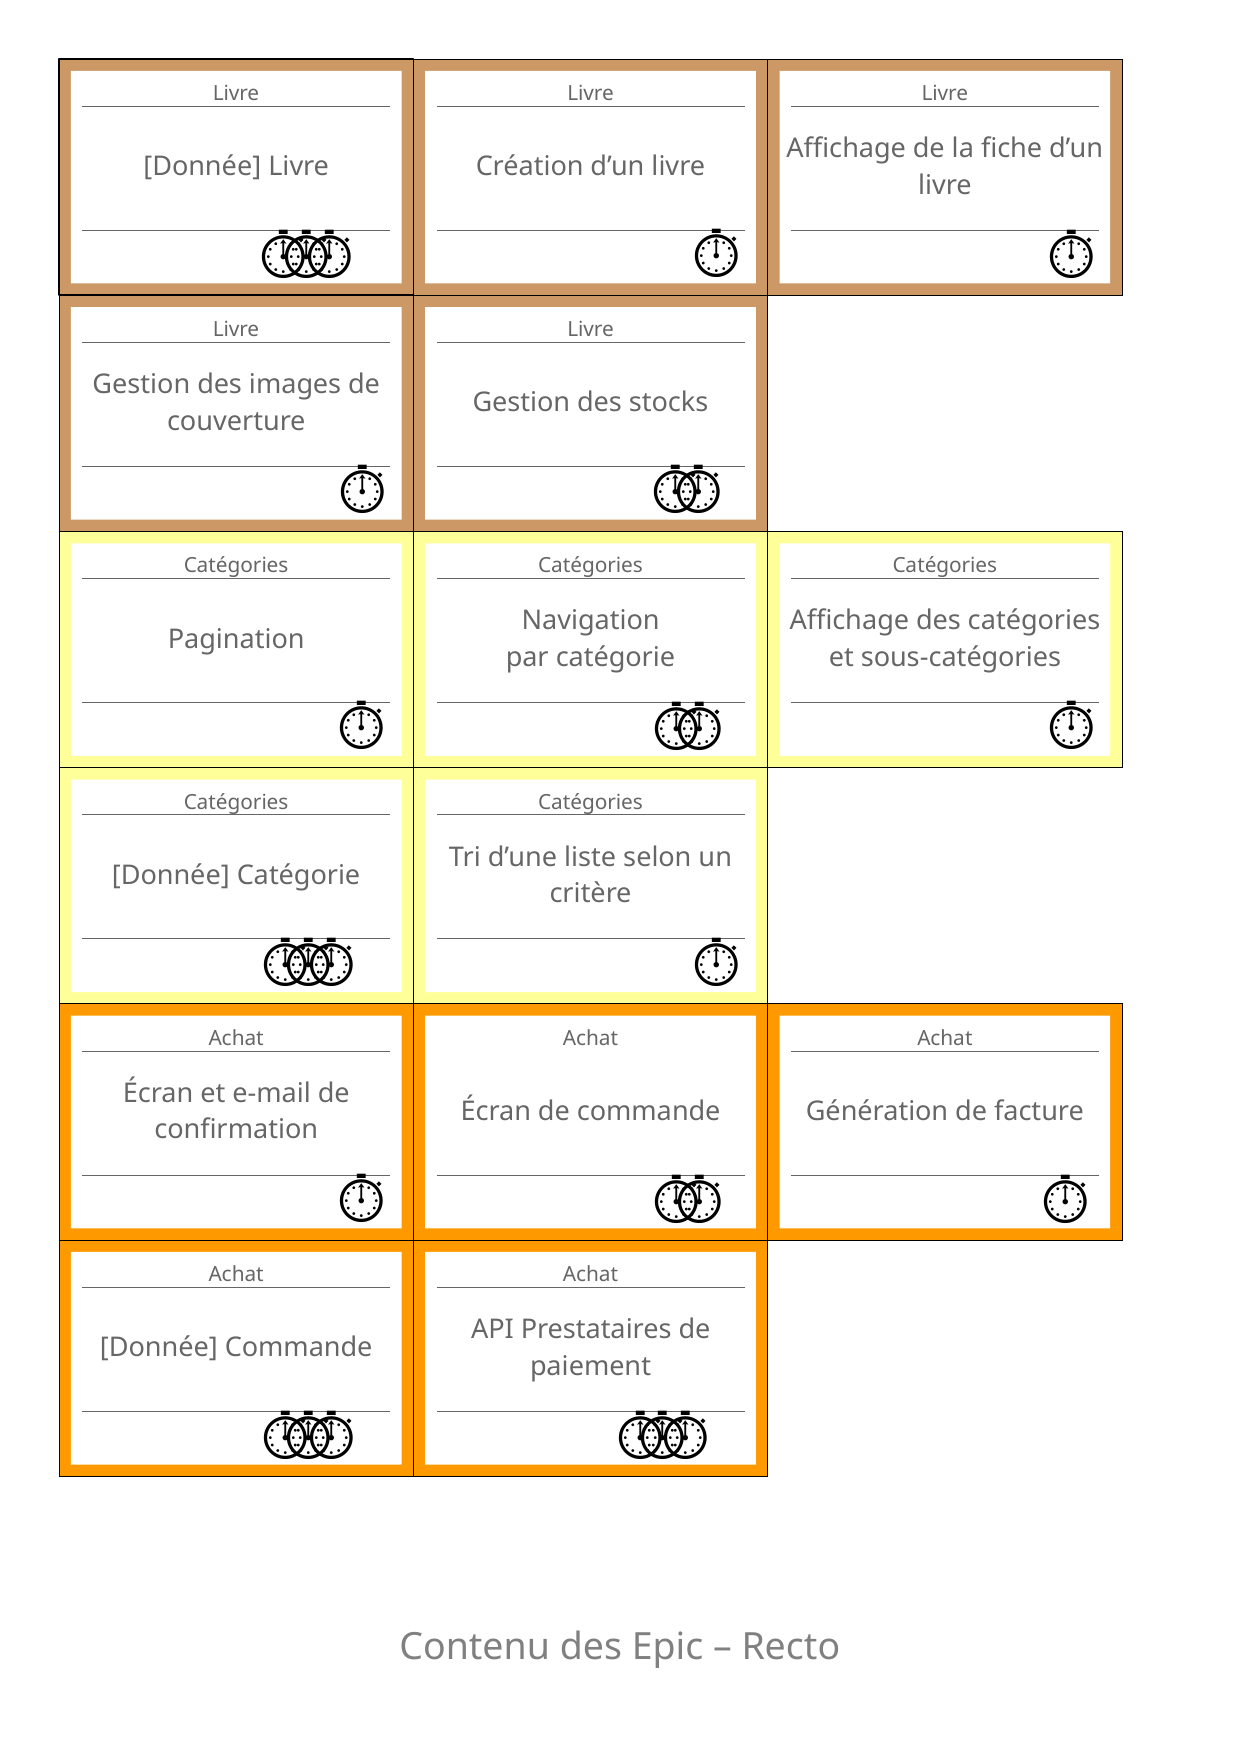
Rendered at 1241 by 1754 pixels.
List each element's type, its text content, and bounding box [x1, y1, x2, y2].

text_box Catégories [59, 779, 413, 814]
text_box Livre [768, 70, 1123, 106]
text_box ⏱️⏱️⏱️ [602, 1405, 777, 1484]
text_box ⏱️ [1033, 224, 1130, 303]
text_box Catégories [414, 543, 755, 578]
text_box Écran et e-mail de confirmation [59, 1051, 414, 1170]
text_box [59, 1170, 768, 1251]
text_box Contenu des Epic – Recto [59, 1594, 1182, 1695]
text_box [59, 1406, 248, 1477]
text_box [59, 934, 1123, 1015]
text_box [59, 697, 768, 779]
text_box Livre [59, 70, 413, 106]
text_box [422, 1406, 602, 1477]
text_box [59, 225, 768, 307]
text_box Achat [413, 1251, 768, 1287]
text_box ⏱️ [679, 223, 775, 302]
text_box [Donnée] Commande [59, 1287, 413, 1406]
text_box [775, 225, 1033, 296]
text_box Catégories [59, 543, 414, 578]
text_box API Prestataires de paiement [413, 1287, 768, 1406]
text_box ⏱️ [1033, 695, 1130, 774]
text_box Gestion des stocks [414, 342, 768, 461]
text_box [Donnée] Livre [59, 106, 413, 225]
text_box Navigation par catégorie [414, 578, 767, 697]
text_box [774, 1170, 1027, 1241]
text_box ⏱️ [324, 459, 421, 538]
text_box Achat [59, 1251, 413, 1287]
text_box Livre [413, 70, 768, 106]
text_box Livre [59, 307, 414, 342]
text_box [59, 461, 1123, 543]
text_box Écran de commande [414, 1051, 767, 1170]
text_box ⏱️⏱️ [638, 1169, 774, 1248]
text_box Livre [414, 307, 768, 342]
text_box Gestion des images de couverture [59, 342, 414, 461]
text_box Affichage des catégories et sous-catégories [767, 578, 1123, 697]
text_box Tri d’une liste selon un critère [413, 814, 768, 934]
text_box Achat [755, 1015, 1134, 1115]
text_box Génération de facture [767, 1051, 1123, 1170]
text_box [Donnée] Catégorie [59, 814, 413, 934]
text_box ⏱️⏱️⏱️ [248, 933, 422, 1003]
text_box Affichage de la fiche d’un livre [768, 106, 1123, 225]
text_box ⏱️ [679, 933, 775, 1003]
text_box Catégories [413, 779, 768, 814]
text_box Création d’un livre [413, 106, 768, 225]
text_box ⏱️⏱️ [638, 696, 774, 775]
text_box ⏱️ [323, 1168, 420, 1247]
text_box ⏱️ [1027, 1169, 1124, 1248]
text_box ⏱️⏱️⏱️ [245, 224, 420, 303]
text_box [774, 697, 1033, 768]
text_box Achat [414, 1015, 755, 1051]
text_box Achat [59, 1015, 414, 1051]
text_box Catégories [755, 543, 1134, 643]
text_box ⏱️⏱️ [637, 459, 773, 538]
text_box Pagination [59, 578, 414, 697]
text_box ⏱️⏱️⏱️ [248, 1405, 422, 1484]
text_box [59, 59, 1123, 70]
text_box ⏱️ [323, 695, 420, 774]
